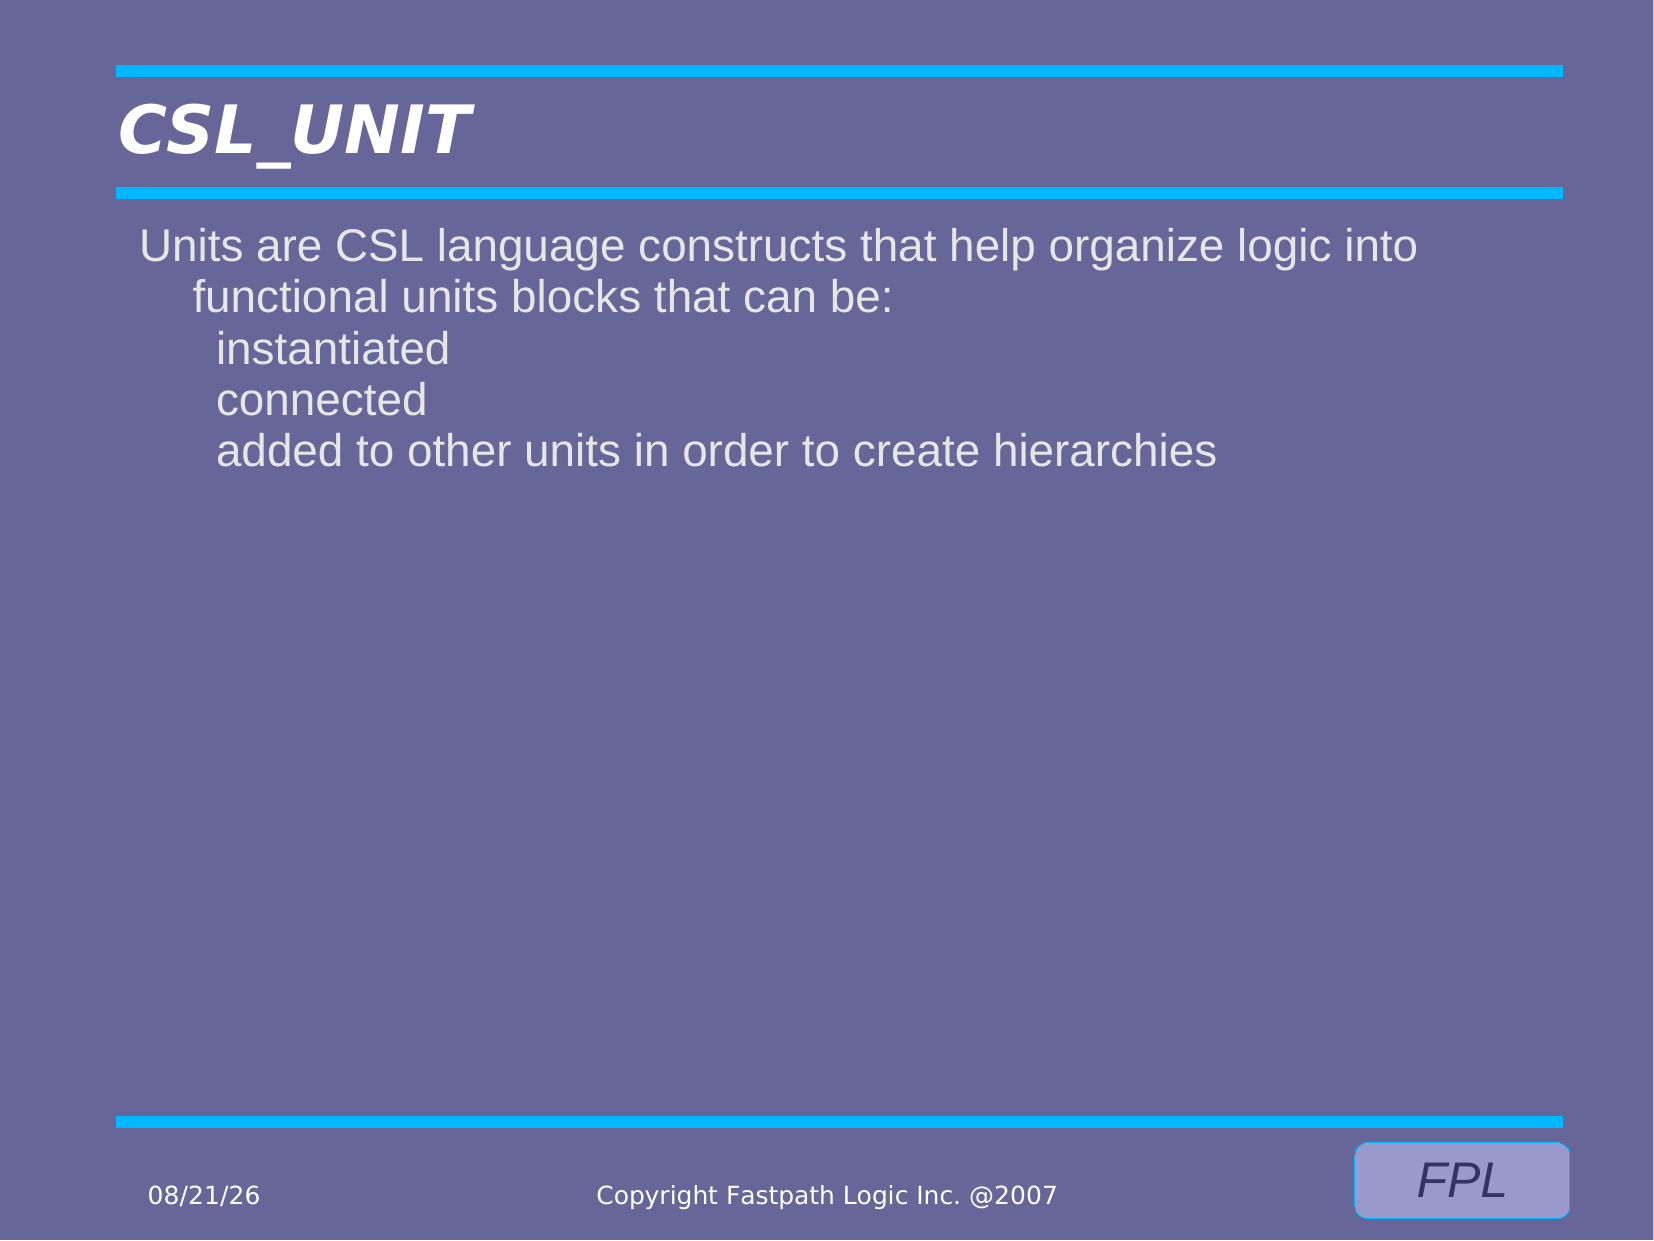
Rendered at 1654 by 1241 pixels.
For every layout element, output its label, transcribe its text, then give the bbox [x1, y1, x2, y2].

list Units are CSL language constructs that help organize logic into functional units blocks that can be: instantiated connected added to other units in order to create hierarchies [121, 220, 1561, 1133]
title CSL_UNIT [118, 41, 1531, 219]
